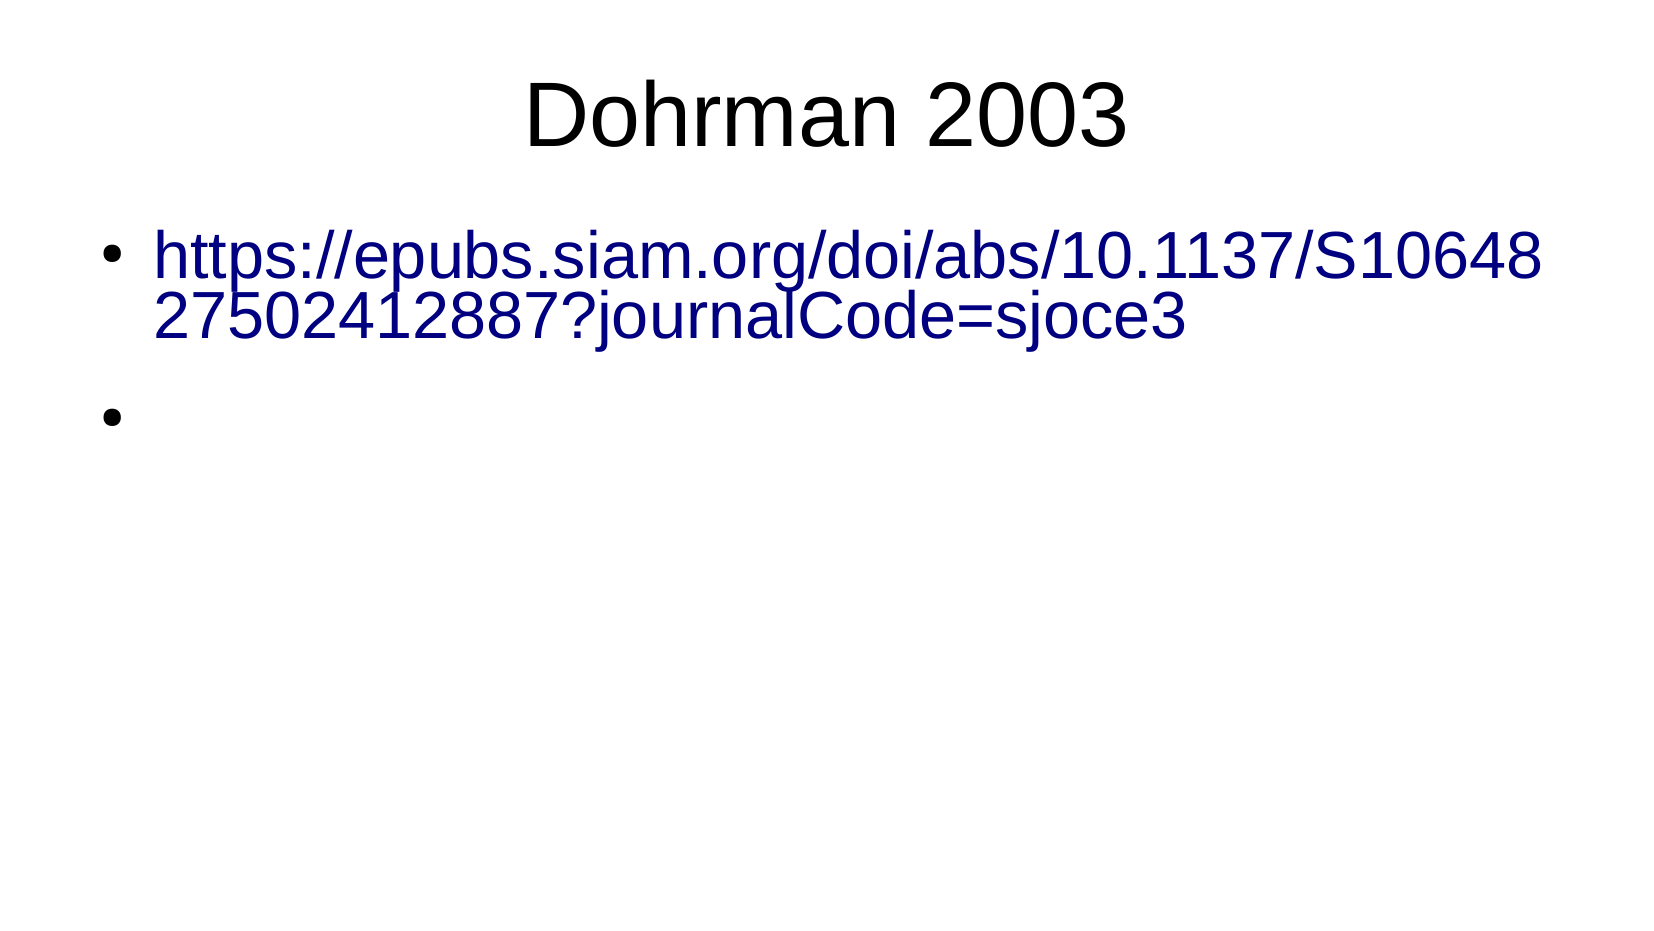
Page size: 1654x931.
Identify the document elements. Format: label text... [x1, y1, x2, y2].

title Dohrman 2003 [82, 37, 1571, 193]
list https://epubs.siam.org/doi/abs/10.1137/S1064827502412887?journalCode=sjoce3 [82, 217, 1571, 758]
